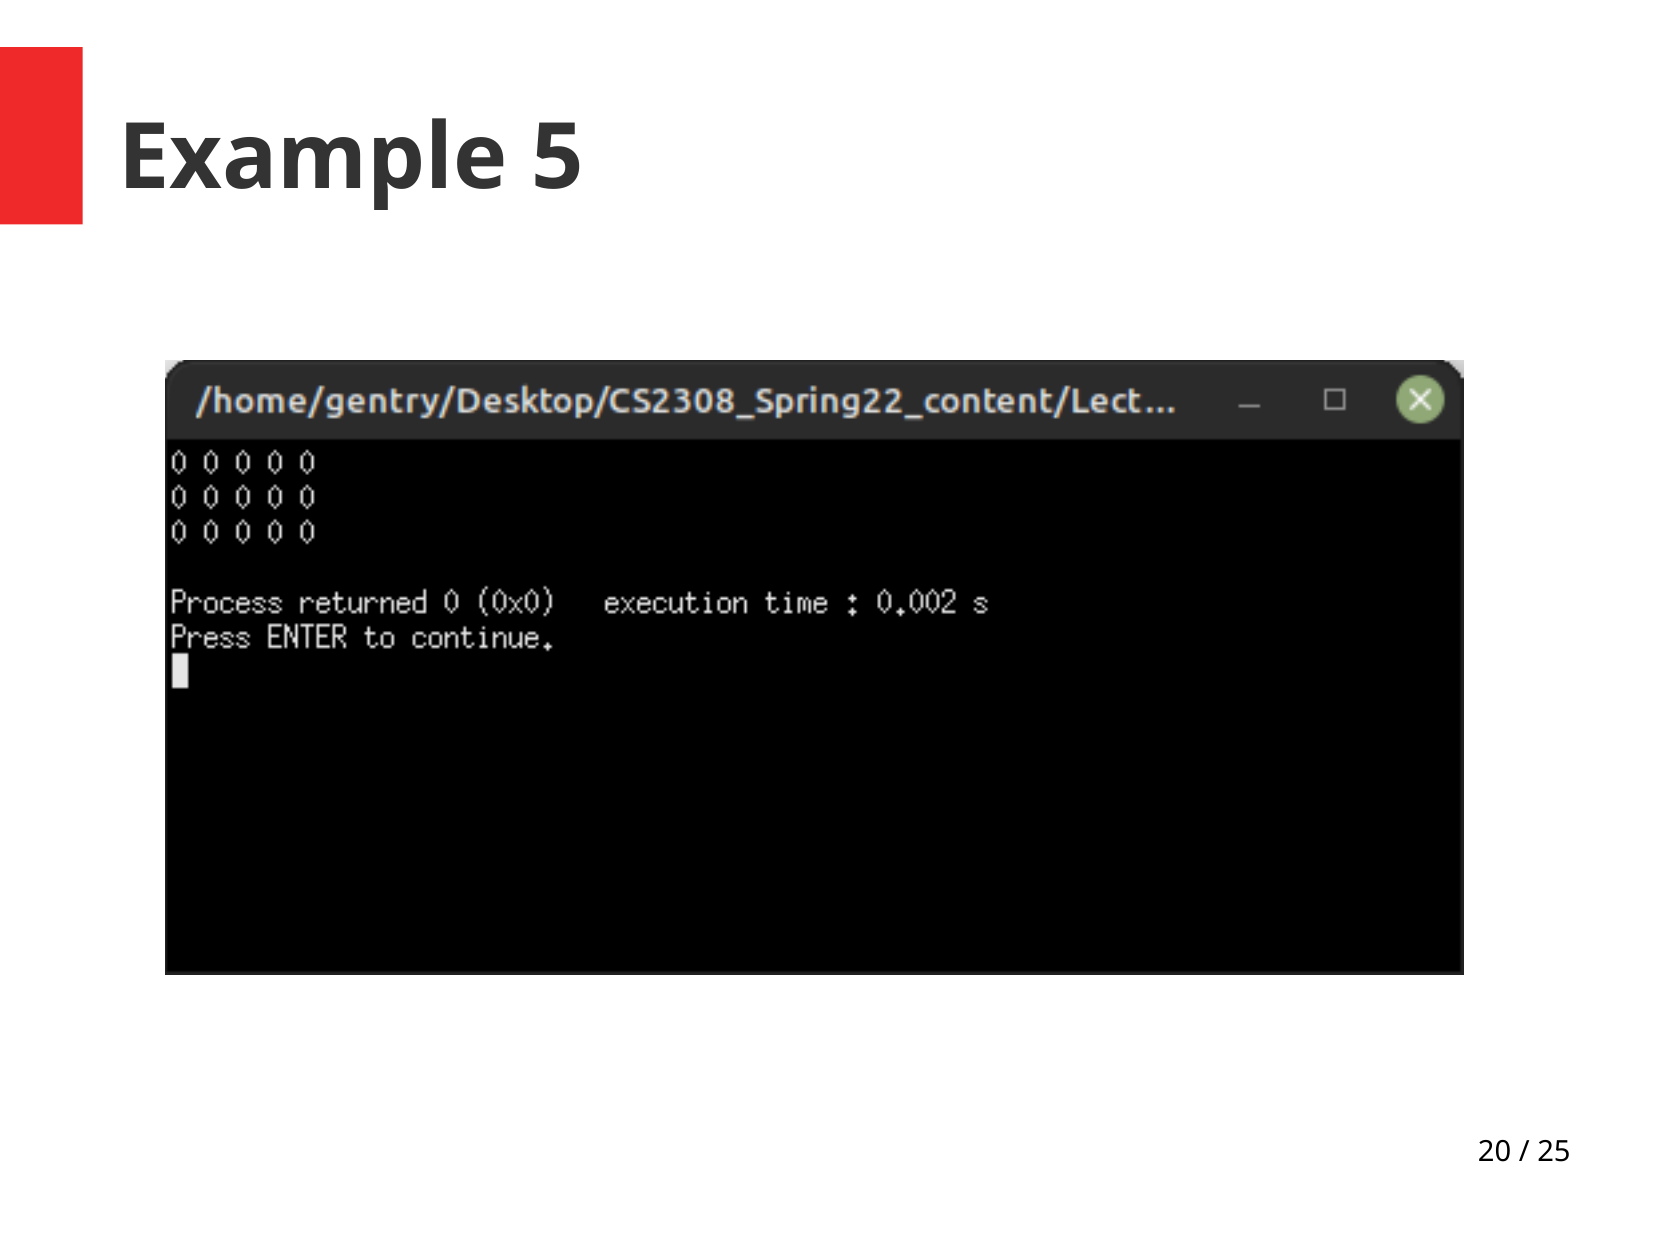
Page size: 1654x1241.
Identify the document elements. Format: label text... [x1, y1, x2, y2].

title Example 5 [118, 49, 1571, 257]
picture [165, 360, 1464, 976]
